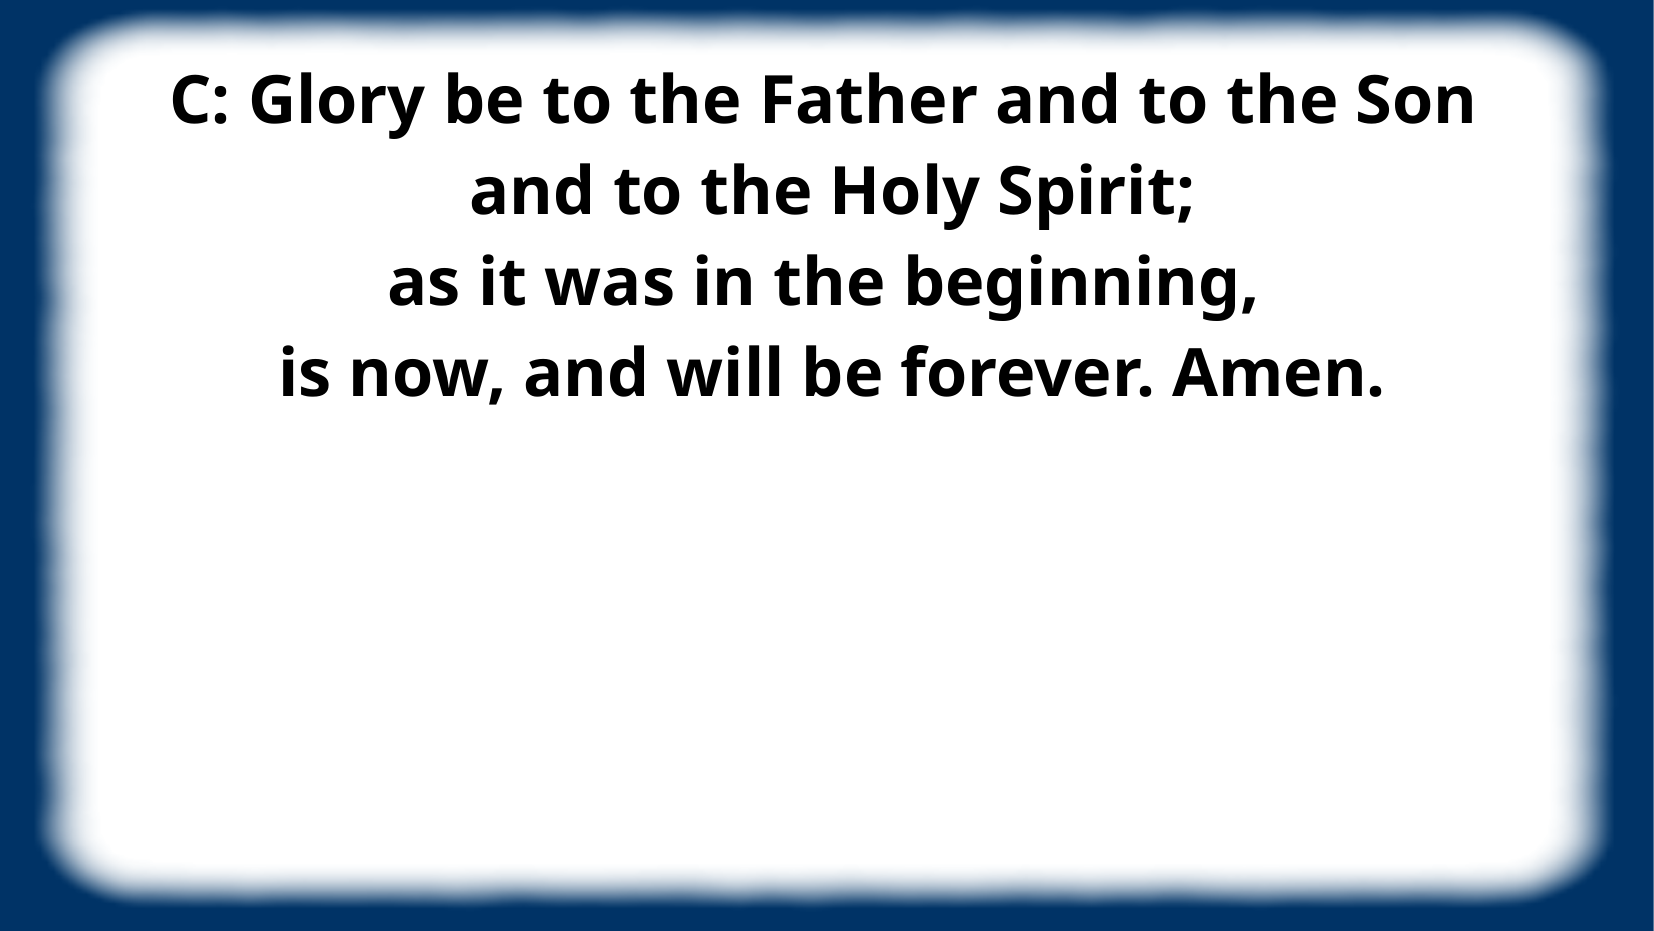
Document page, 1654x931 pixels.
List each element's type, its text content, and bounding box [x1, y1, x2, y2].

text_box C: Glory be to the Father and to the Son and to the Holy Spirit; as it was in the beginning, is now, and will be forever. Amen. [105, 45, 1561, 526]
picture [0, 0, 1654, 931]
